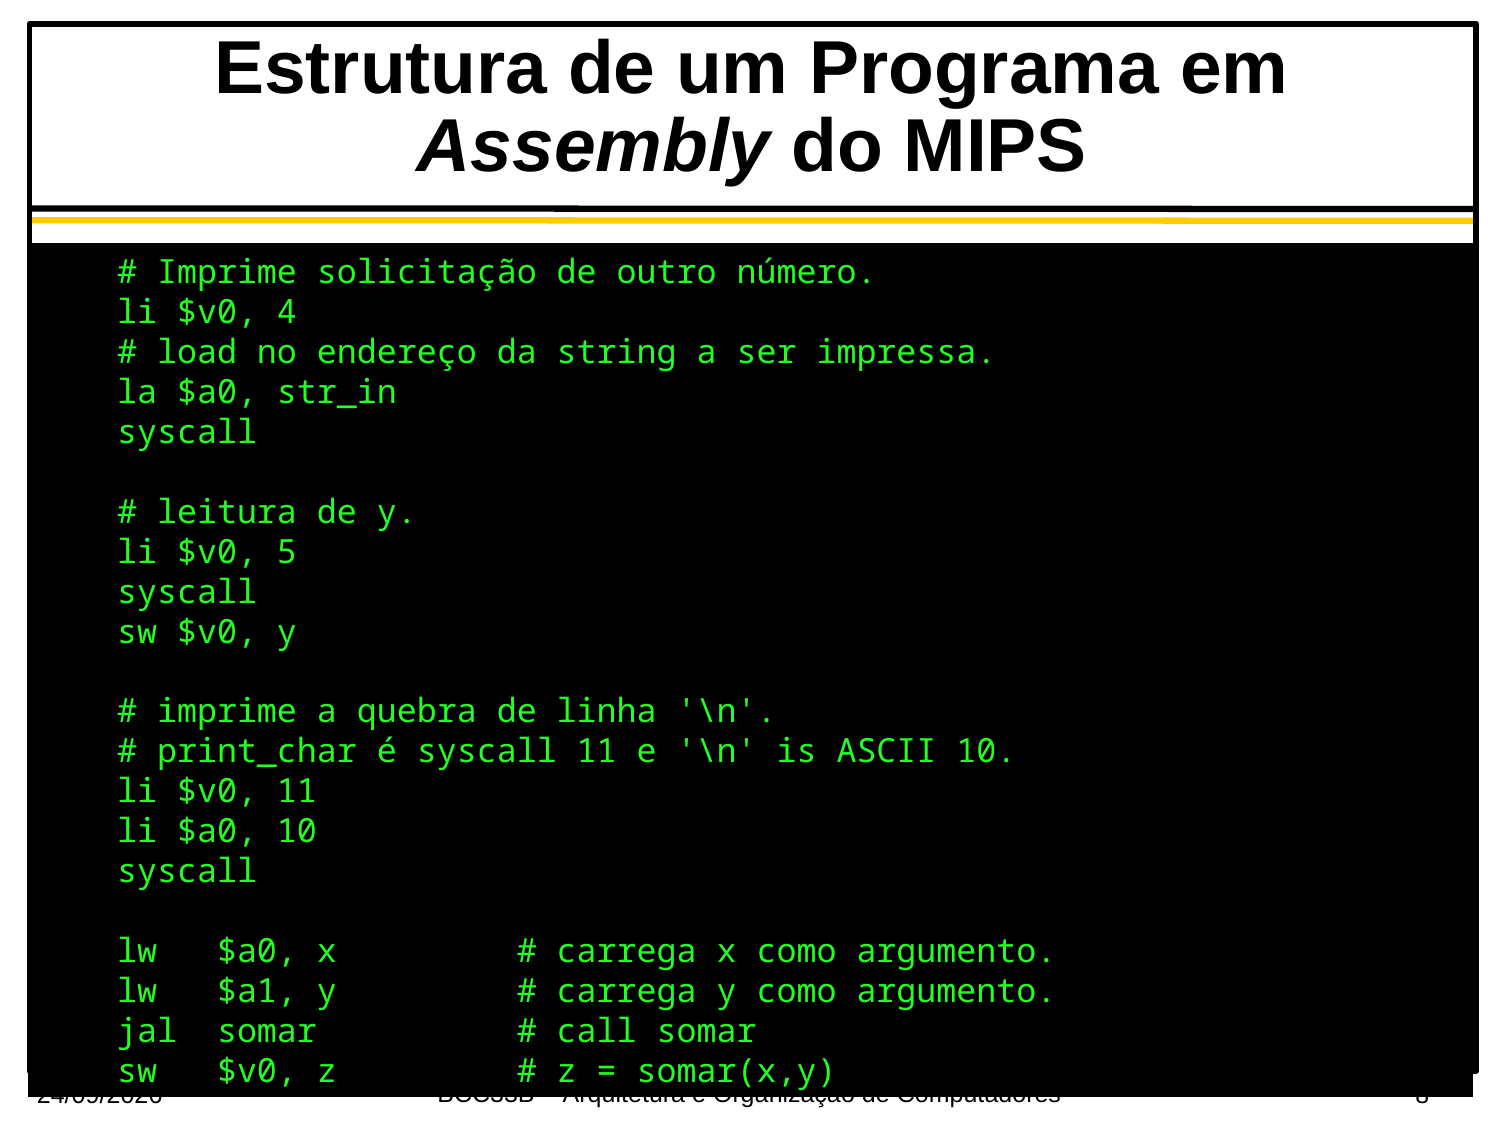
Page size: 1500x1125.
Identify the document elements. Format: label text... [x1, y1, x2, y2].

text_box # Imprime solicitação de outro número. li $v0, 4 # load no endereço da string a ser impressa. la $a0, str_in syscall # leitura de y. li $v0, 5 syscall sw $v0, y # imprime a quebra de linha '\n'. # print_char é syscall 11 e '\n' is ASCII 10. li $v0, 11 li $a0, 10 syscall lw $a0, x # carrega x como argumento. lw $a1, y # carrega y como argumento. jal somar # call somar sw $v0, z # z = somar(x,y) [28, 243, 1473, 1097]
title Estrutura de um Programa em Assembly do MIPS [35, 11, 1469, 207]
